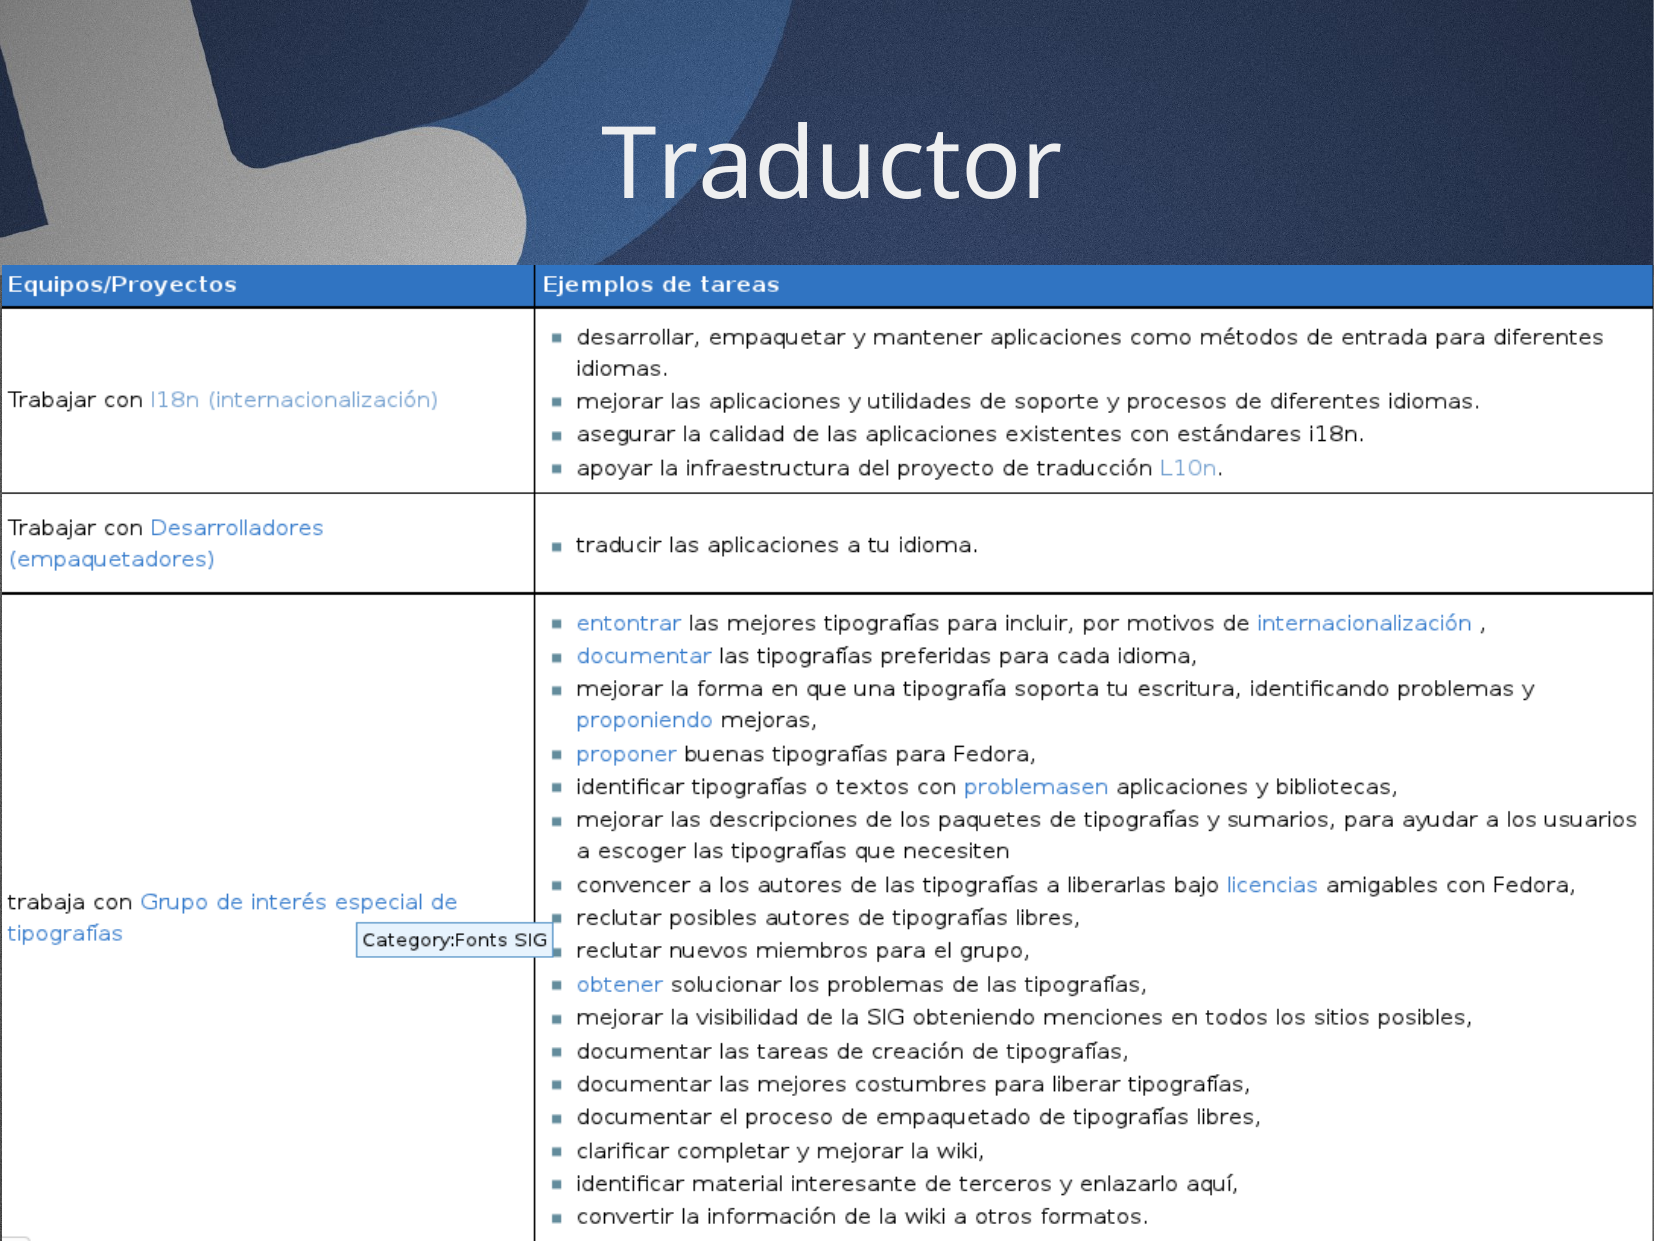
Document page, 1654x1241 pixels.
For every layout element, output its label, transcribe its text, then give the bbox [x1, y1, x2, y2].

text_box Traductor [88, 58, 1577, 265]
picture [0, 0, 1654, 1241]
